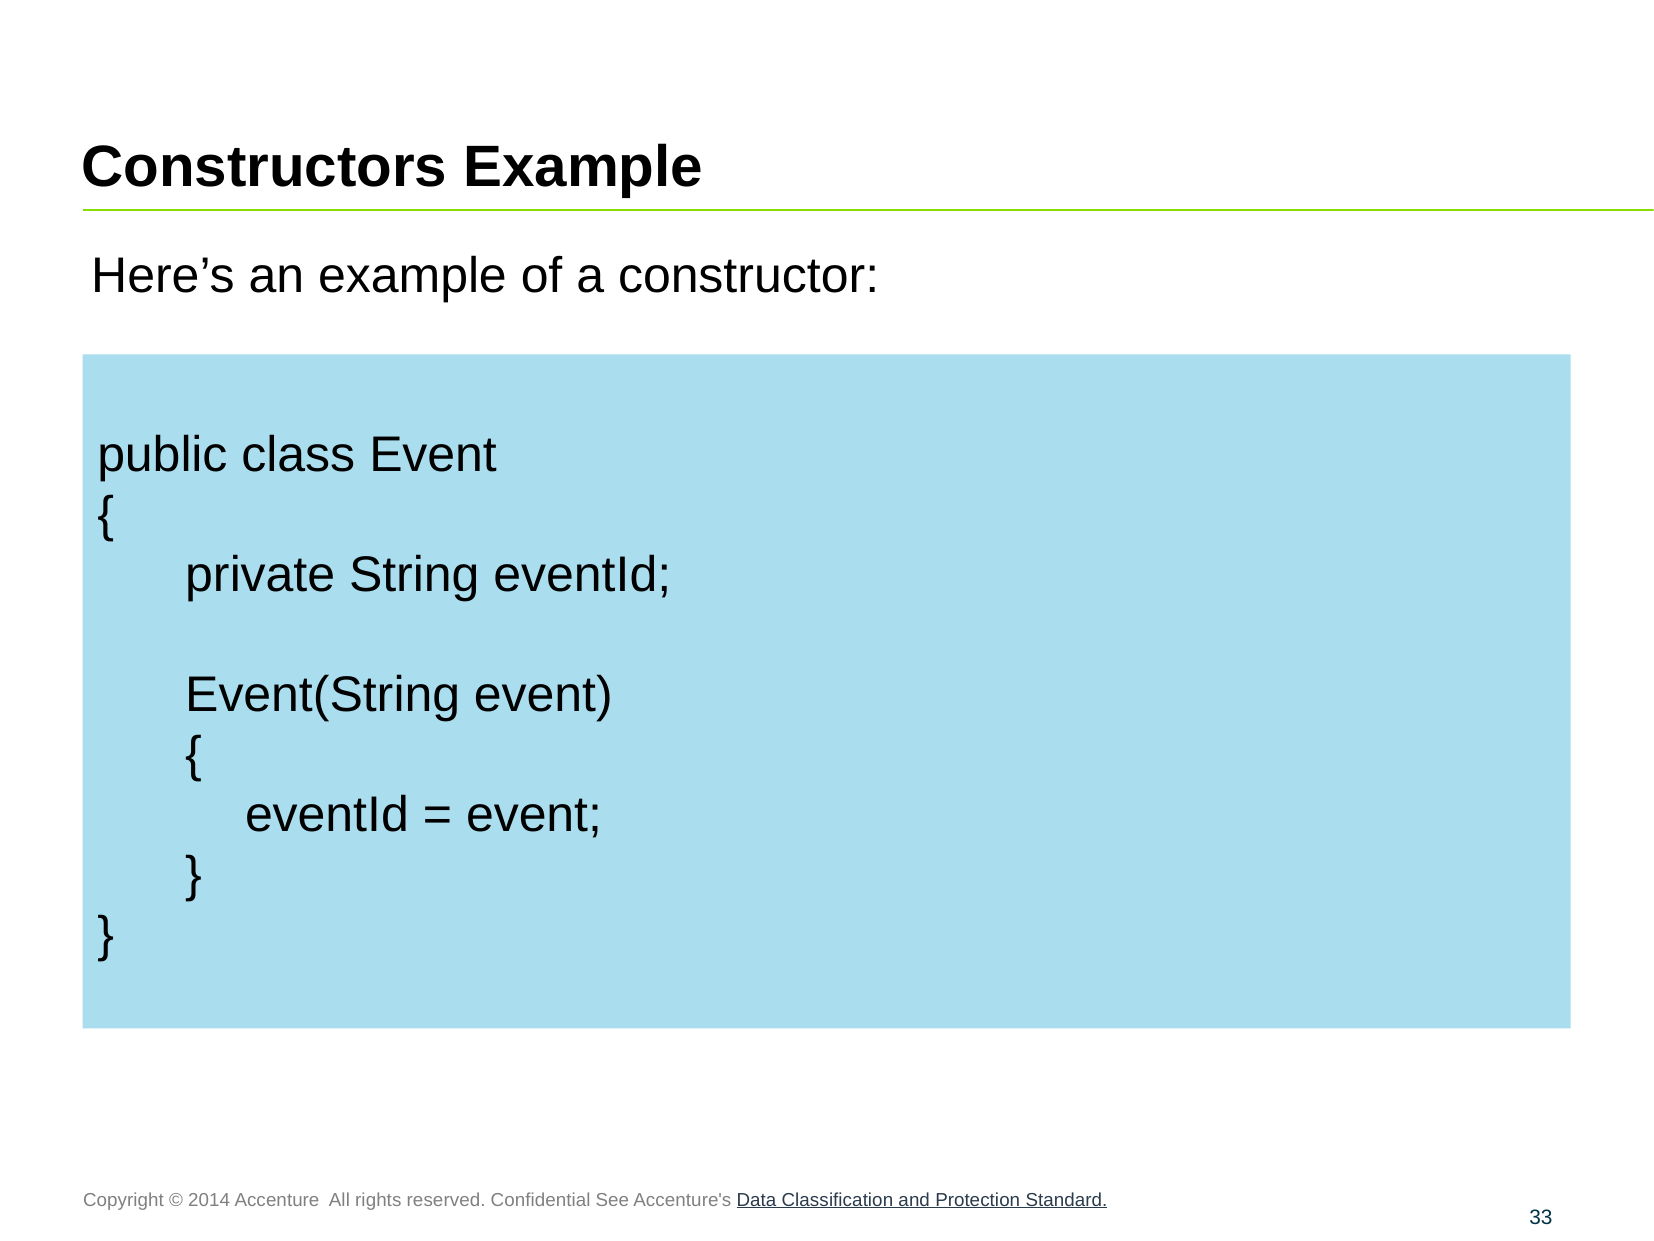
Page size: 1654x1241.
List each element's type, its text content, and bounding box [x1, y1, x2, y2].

text_box Here’s an example of a constructor: [76, 235, 1565, 324]
title Constructors Example [81, 56, 1654, 199]
text_box public class Event { private String eventId; Event(String event) { eventId = event; } } [82, 354, 1571, 1029]
text_box 33 [1529, 1182, 1645, 1229]
